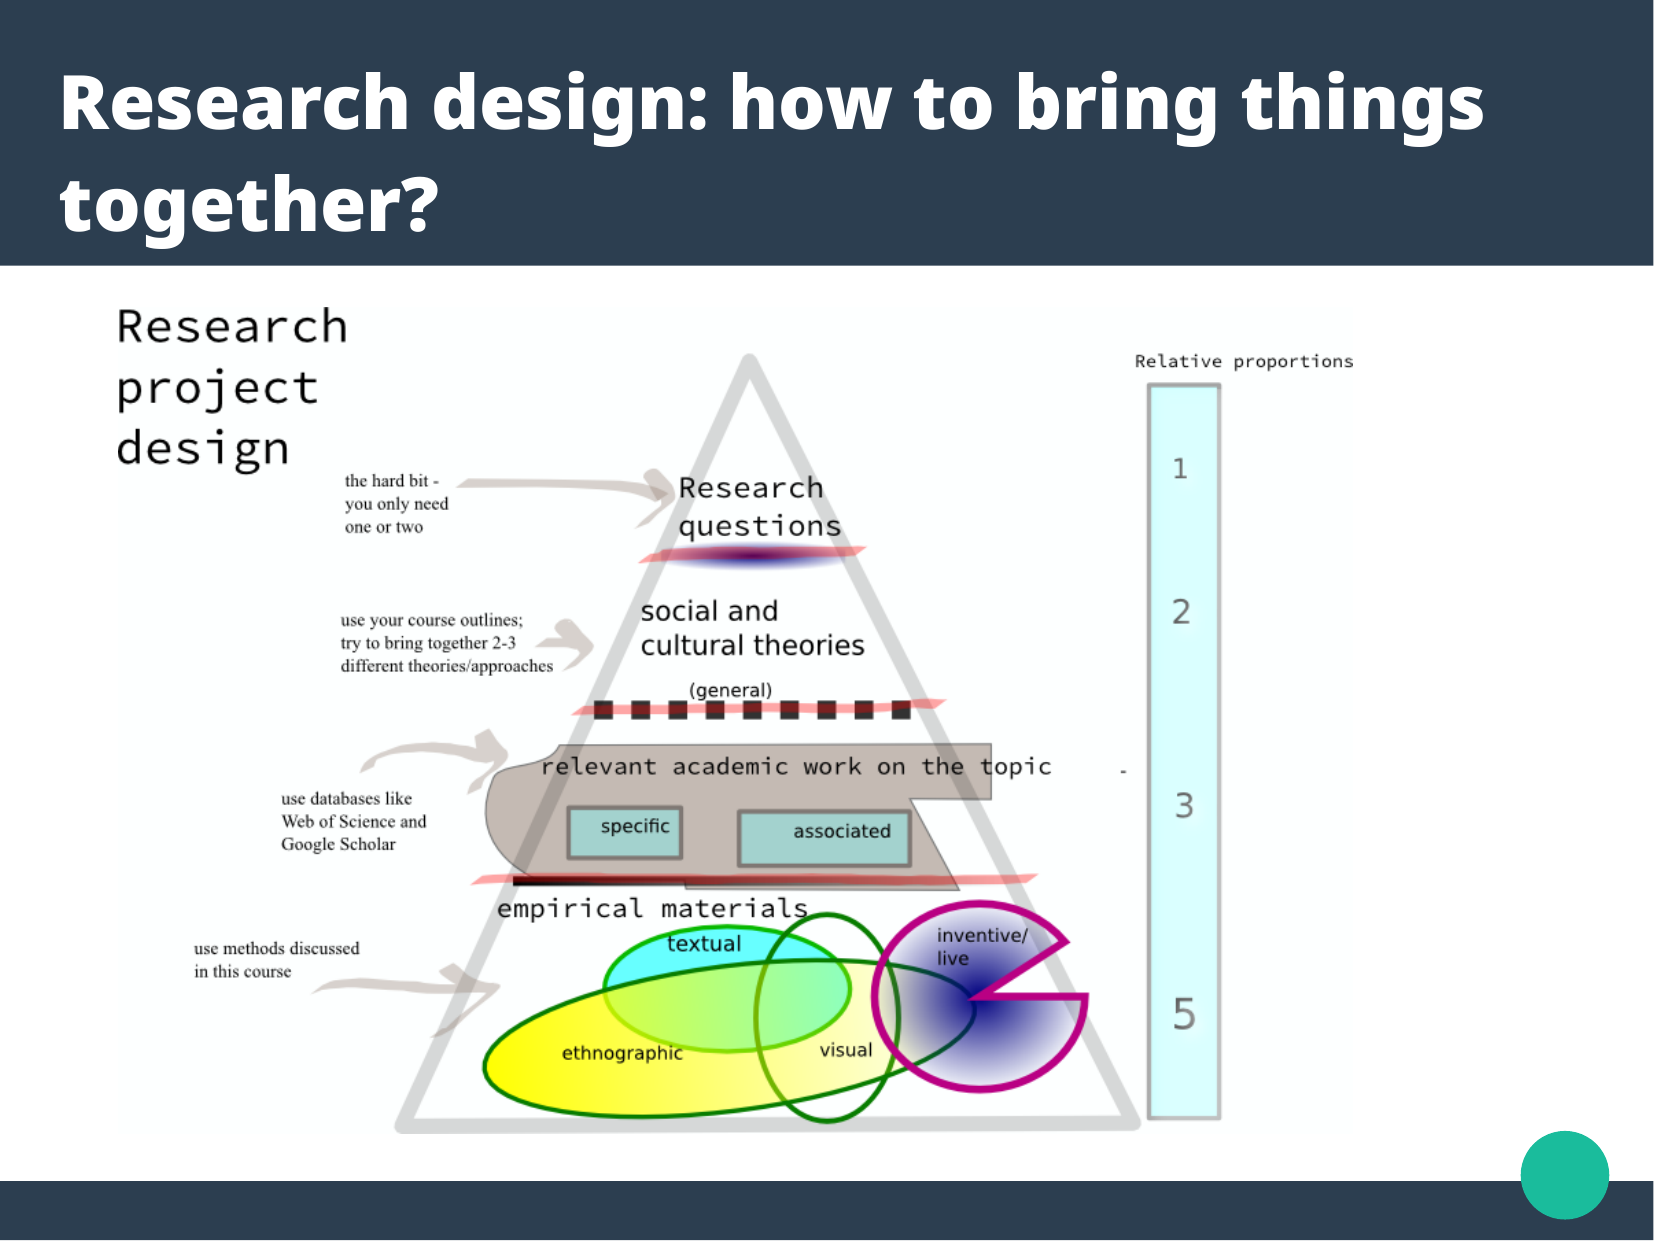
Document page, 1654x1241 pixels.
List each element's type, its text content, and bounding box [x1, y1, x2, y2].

picture [118, 307, 1353, 1134]
title Research design: how to bring things together? [59, 49, 1595, 207]
